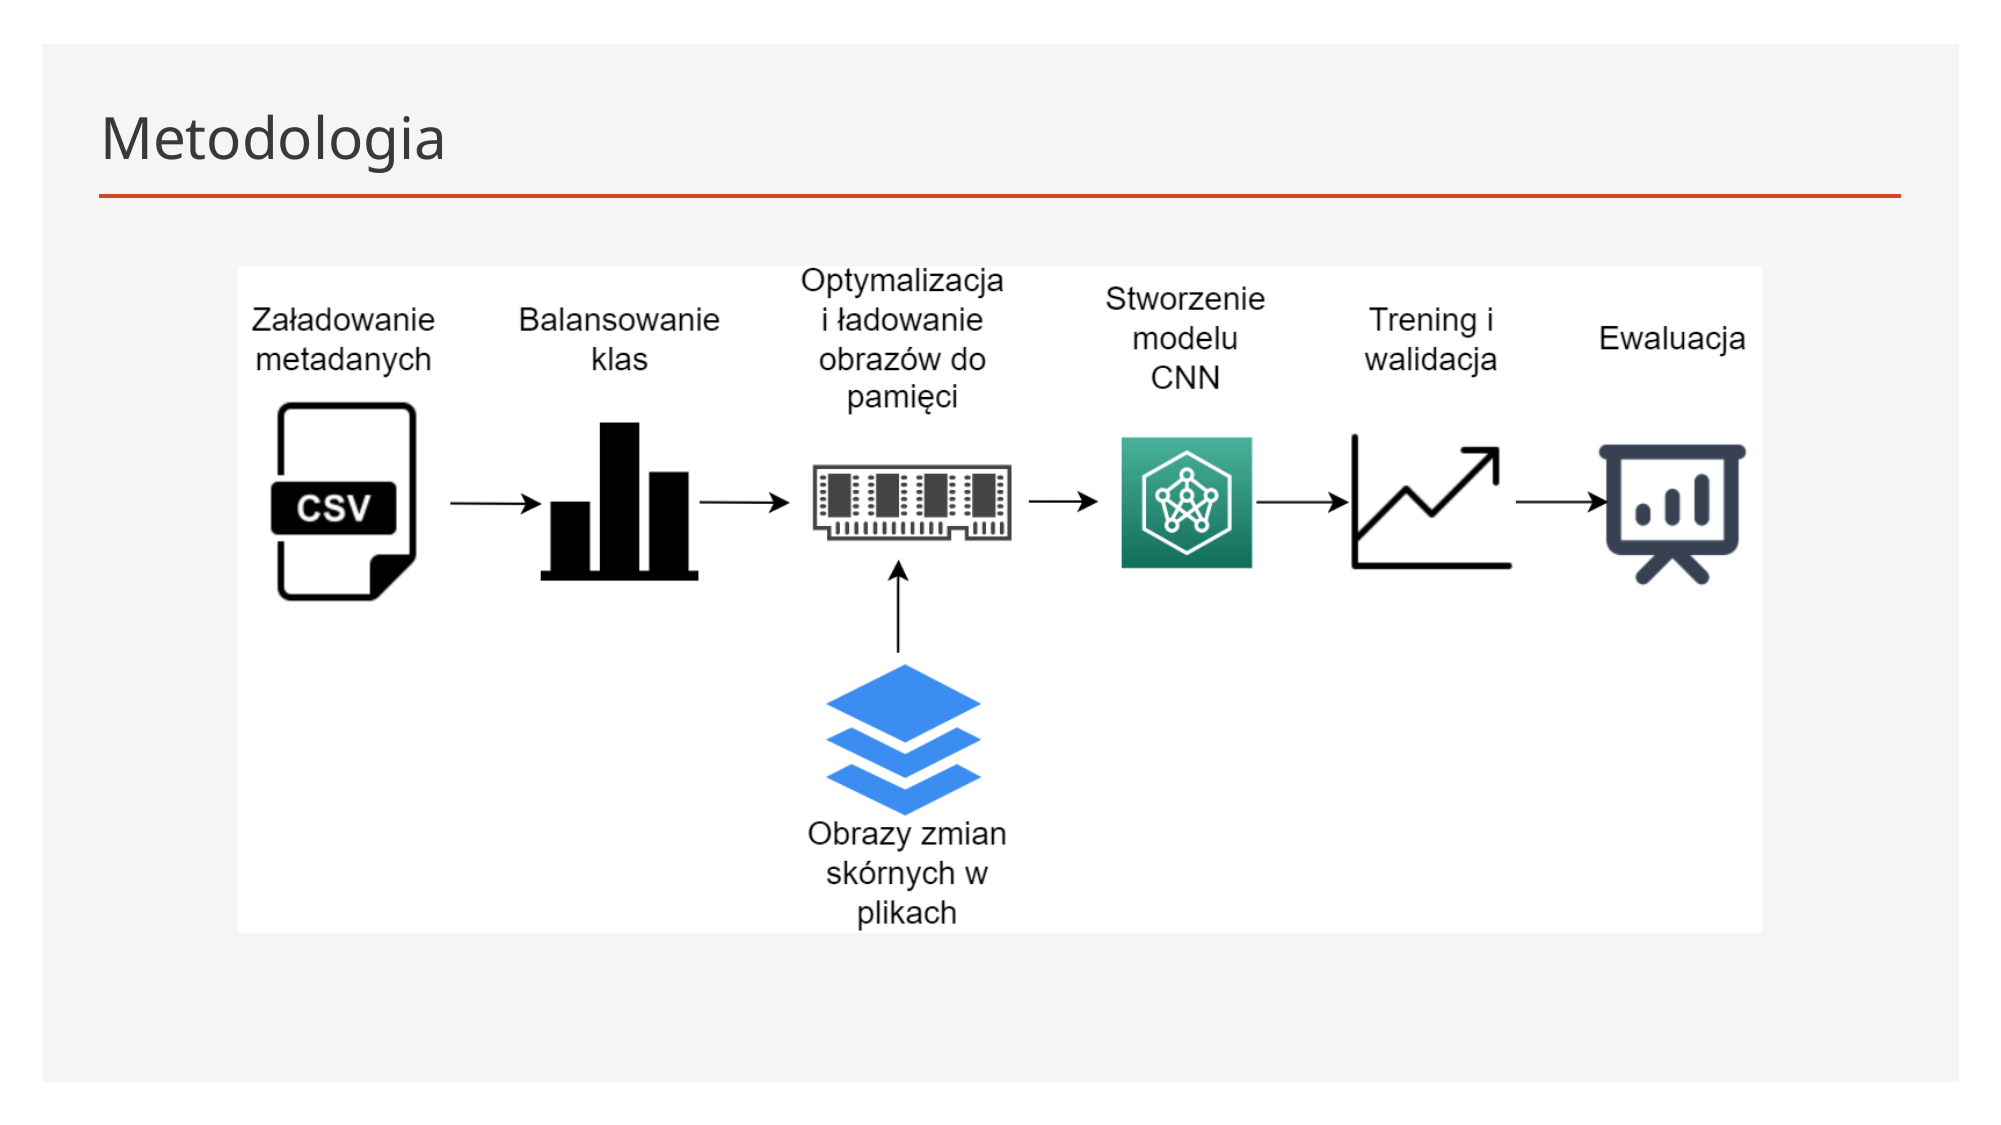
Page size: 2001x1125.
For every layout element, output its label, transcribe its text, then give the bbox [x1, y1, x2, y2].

title Metodologia [85, 73, 1214, 179]
picture [237, 266, 1763, 933]
